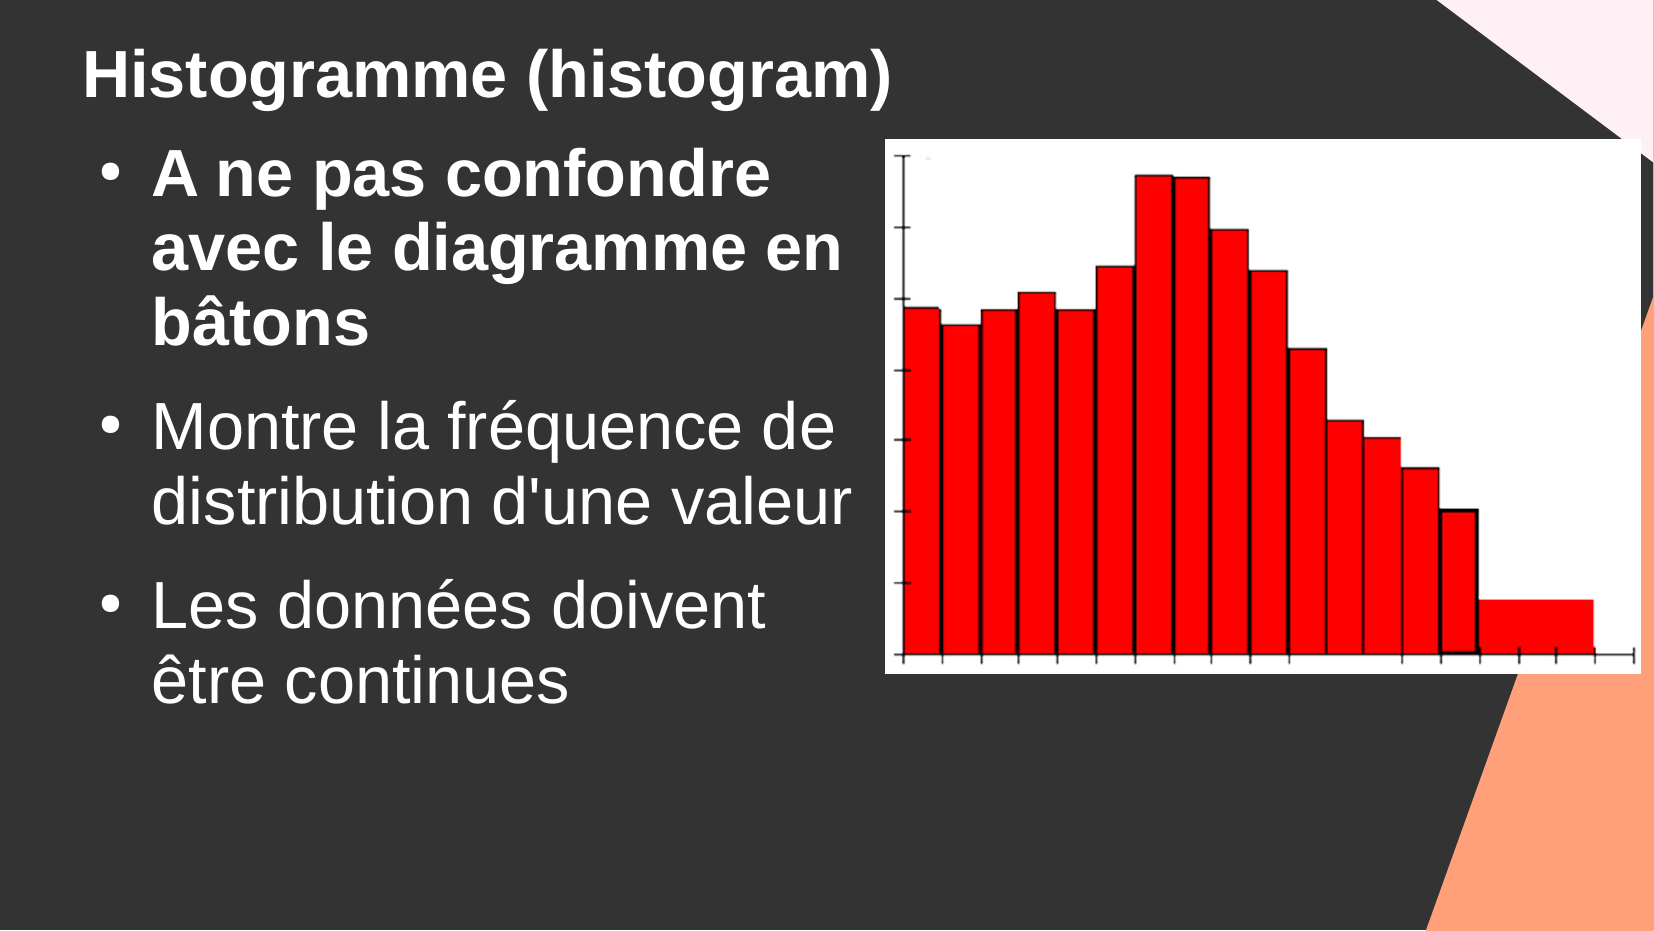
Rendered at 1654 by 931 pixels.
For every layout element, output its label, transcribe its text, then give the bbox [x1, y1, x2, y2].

title Histogramme (histogram) [82, 37, 1571, 115]
text_box [1436, 0, 1654, 163]
picture [885, 139, 1641, 674]
text_box [1425, 294, 1654, 931]
list A ne pas confondre avec le diagramme en bâtons Montre la fréquence de distribution d'une valeur Les données doivent être continues [80, 135, 863, 815]
